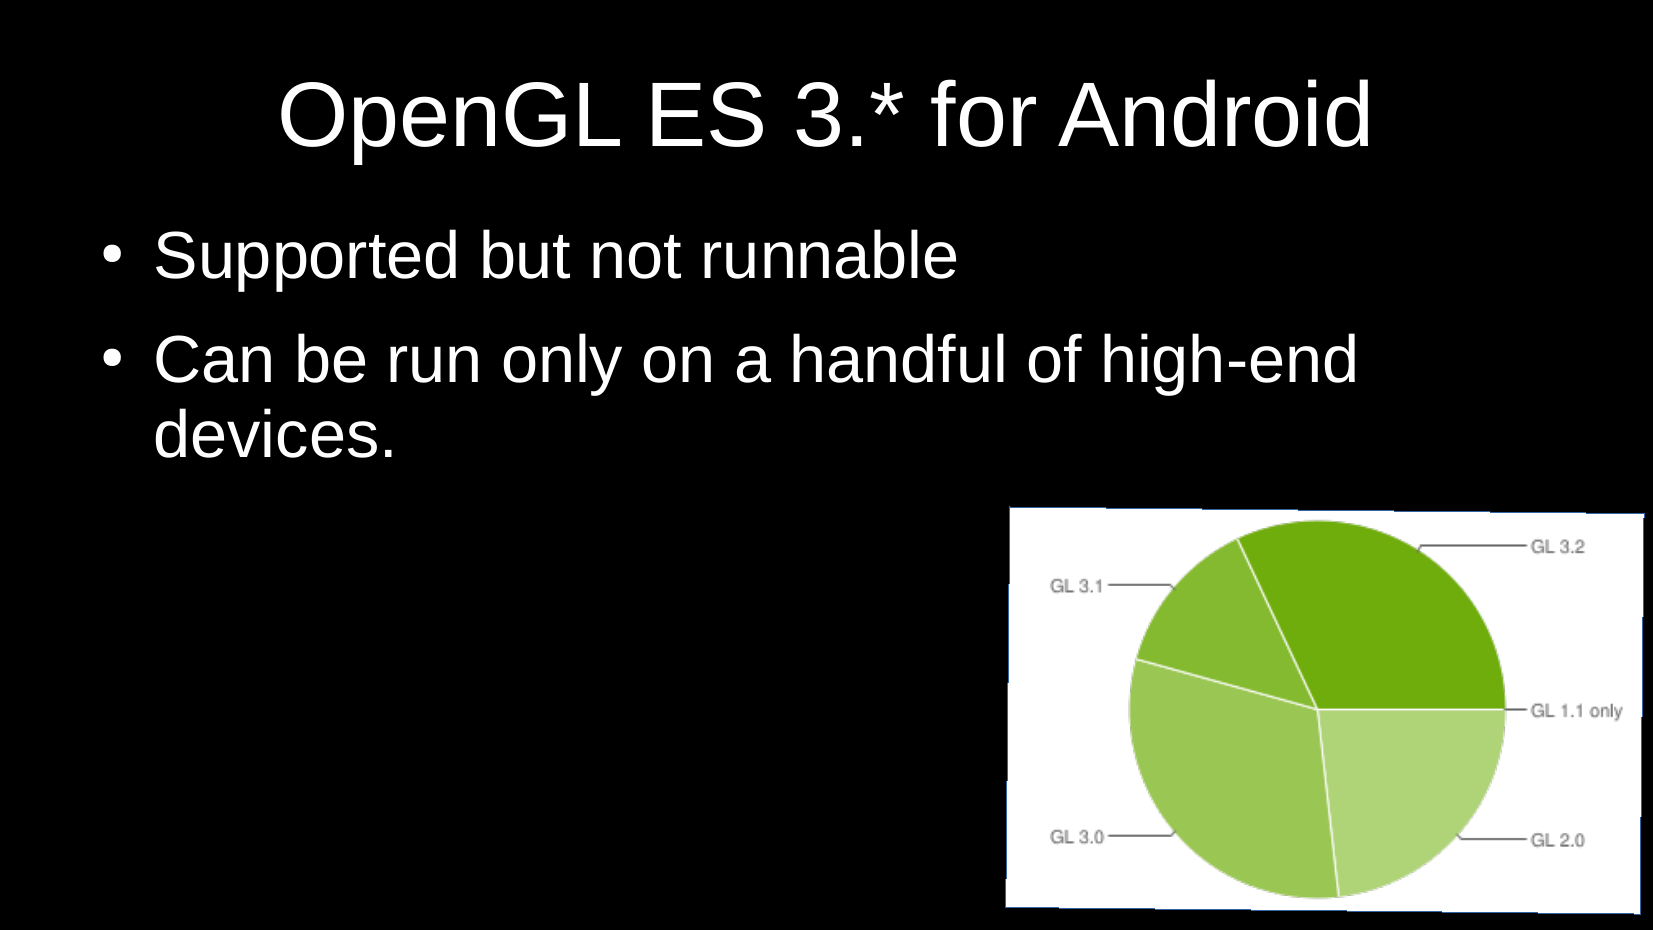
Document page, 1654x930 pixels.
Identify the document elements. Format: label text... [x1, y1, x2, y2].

list Supported but not runnable Can be run only on a handful of high-end devices. [82, 217, 1571, 757]
title OpenGL ES 3.* for Android [82, 37, 1571, 193]
picture [990, 504, 1644, 914]
